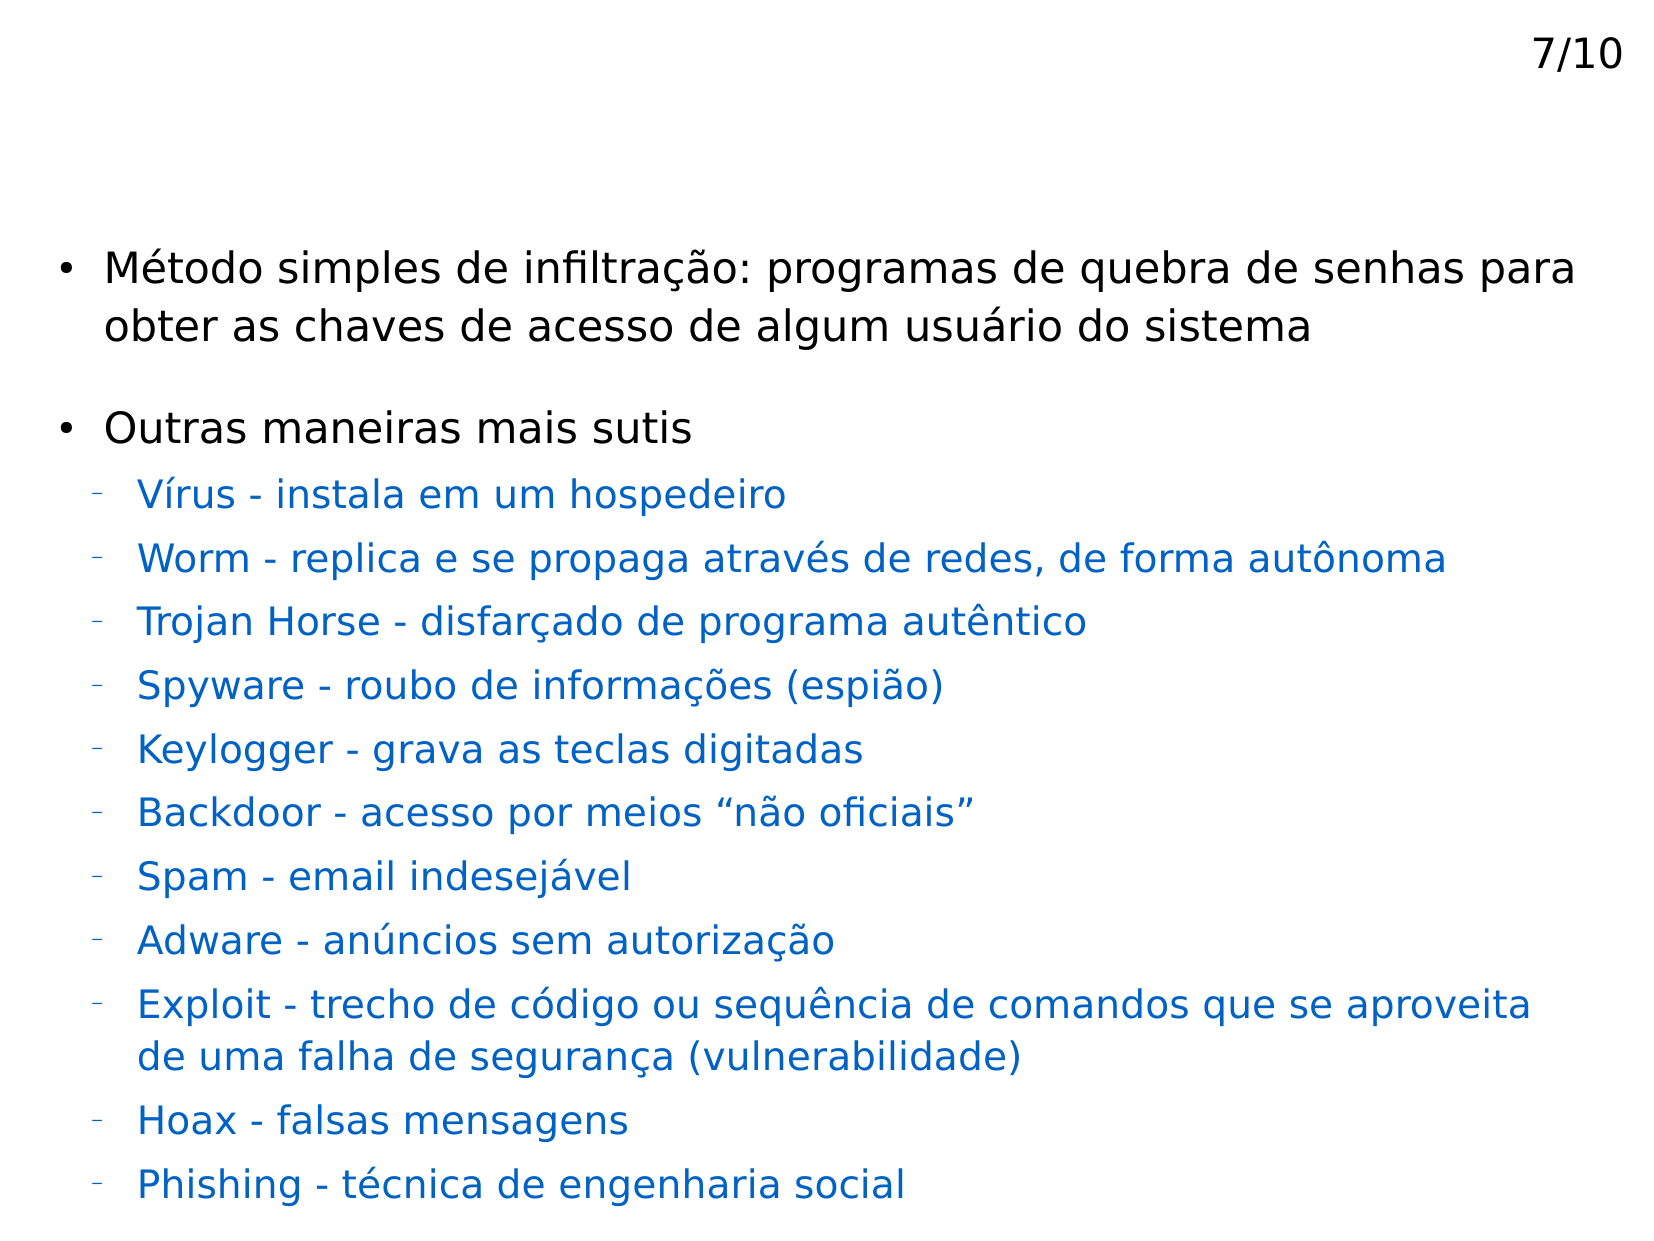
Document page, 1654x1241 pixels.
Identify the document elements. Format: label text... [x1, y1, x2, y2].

list Método simples de infiltração: programas de quebra de senhas para obter as chaves de acesso de algum usuário do sistema Outras maneiras mais sutis Vírus - instala em um hospedeiro Worm - replica e se propaga através de redes, de forma autônoma Trojan Horse - disfarçado de programa autêntico Spyware - roubo de informações (espião) Keylogger - grava as teclas digitadas Backdoor - acesso por meios “não oficiais” Spam - email indesejável Adware - anúncios sem autorização Exploit - trecho de código ou sequência de comandos que se aproveita de uma falha de segurança (vulnerabilidade) Hoax - falsas mensagens Phishing - técnica de engenharia social [59, 236, 1595, 1211]
